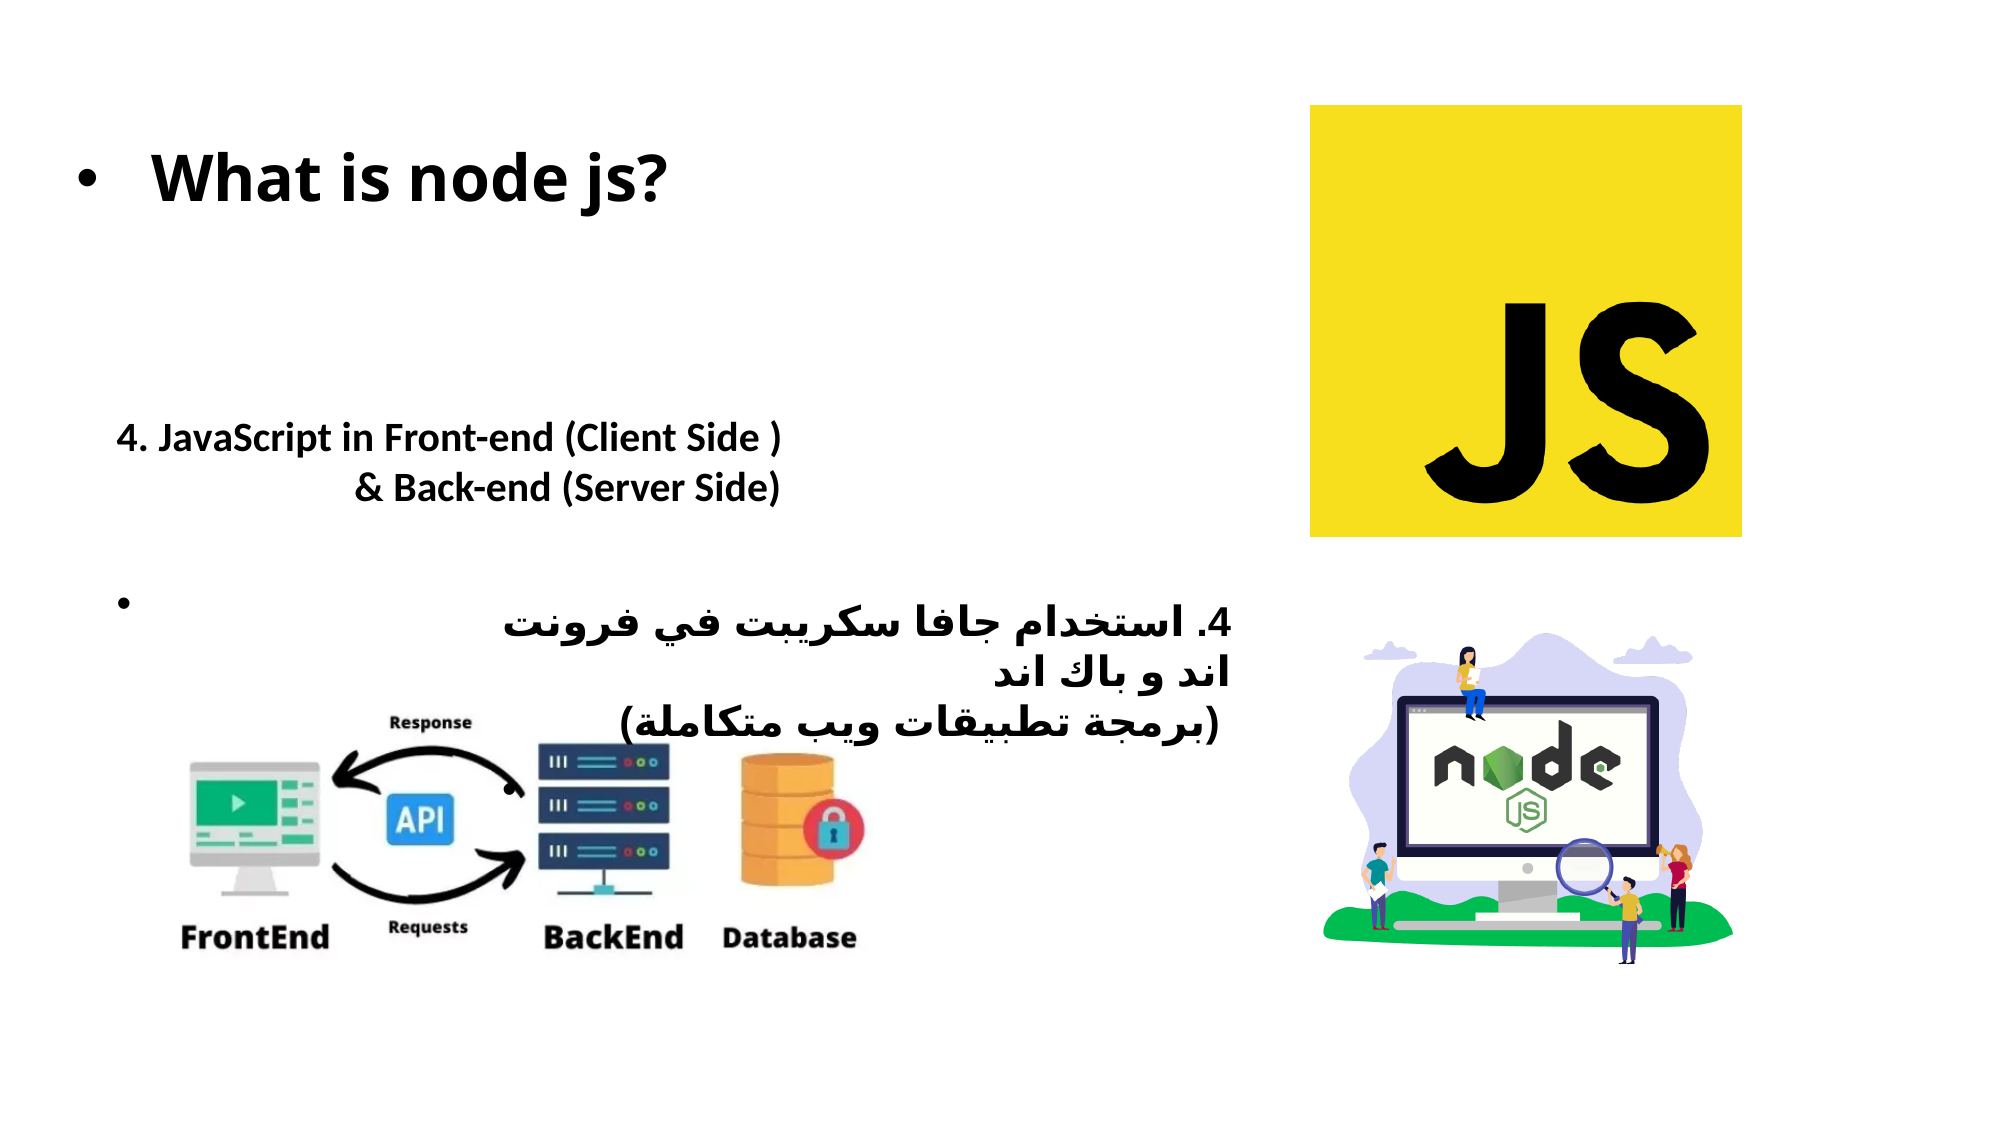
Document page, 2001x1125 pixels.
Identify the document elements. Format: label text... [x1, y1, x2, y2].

title What is node js? [61, 106, 1000, 402]
picture [1310, 105, 1742, 537]
text_box 4. استخدام جافا سكريبت في فرونت اند و باك اند (برمجة تطبيقات ويب متكاملة) [487, 586, 1286, 1125]
picture [154, 606, 487, 1033]
list 4. JavaScript in Front-end (Client Side ) & Back-end (Server Side) [101, 401, 901, 985]
picture [1313, 588, 1739, 1014]
